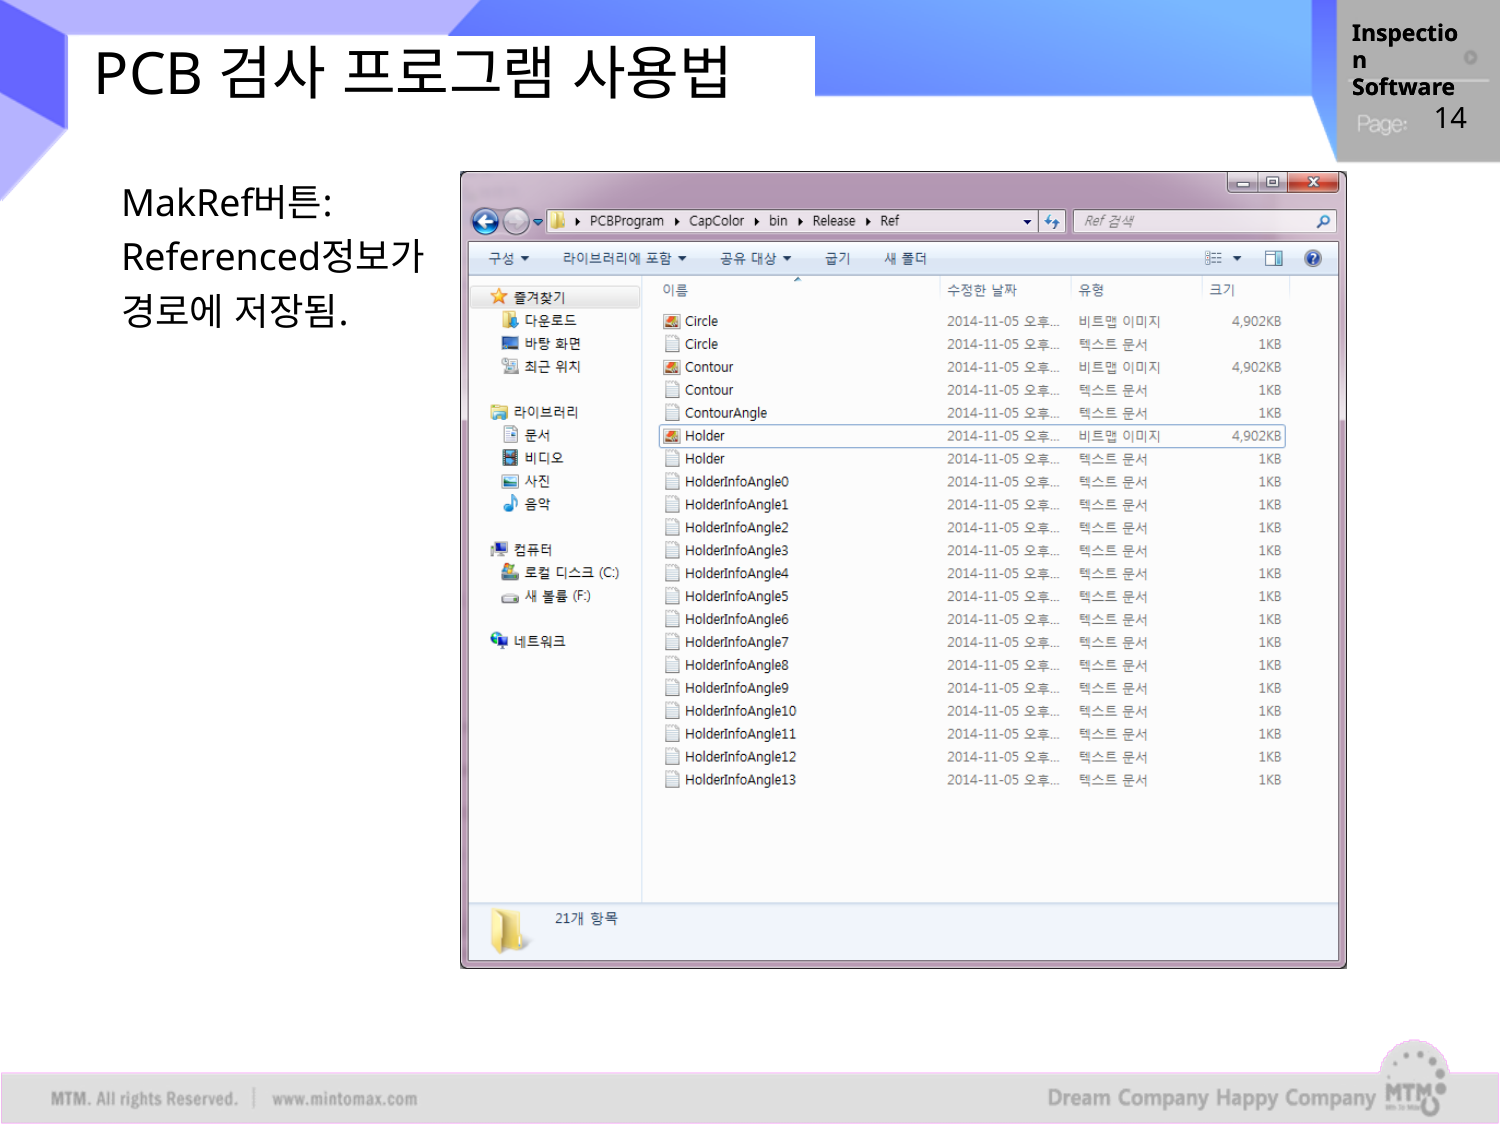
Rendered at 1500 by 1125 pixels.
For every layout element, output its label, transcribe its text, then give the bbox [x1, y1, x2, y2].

picture [0, 1034, 1500, 1125]
text_box MakRef버튼: Referenced정보가 경로에 저장됨. [106, 165, 473, 396]
picture [0, 0, 1500, 969]
text_box PCB 검사 프로그램 사용법 [78, 36, 815, 107]
